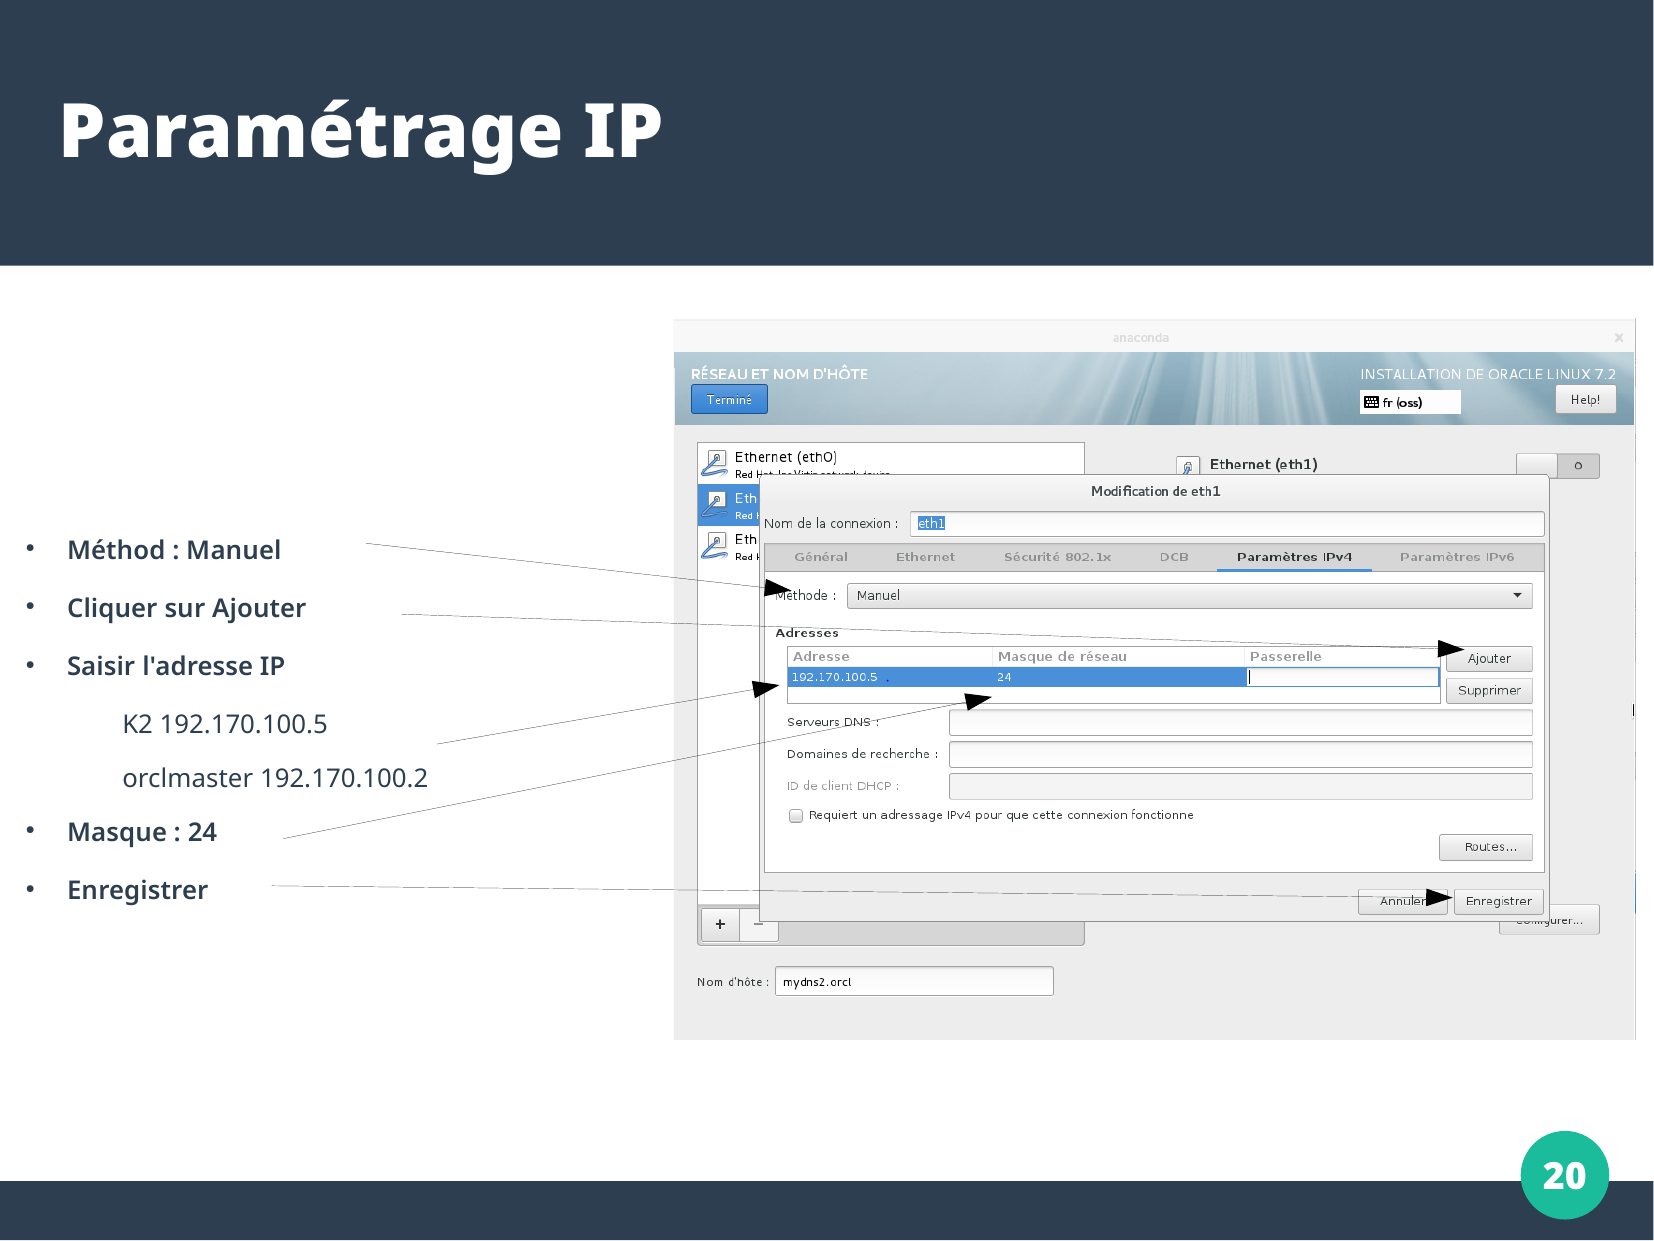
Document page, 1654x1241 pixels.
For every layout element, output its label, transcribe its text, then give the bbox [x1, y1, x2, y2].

title Paramétrage IP [59, 49, 1595, 207]
list Méthod : Manuel Cliquer sur Ajouter Saisir l'adresse IP K2 192.170.100.5 orclmaster 192.170.100.2 Masque : 24 Enregistrer [11, 531, 662, 910]
picture [673, 318, 1636, 1040]
